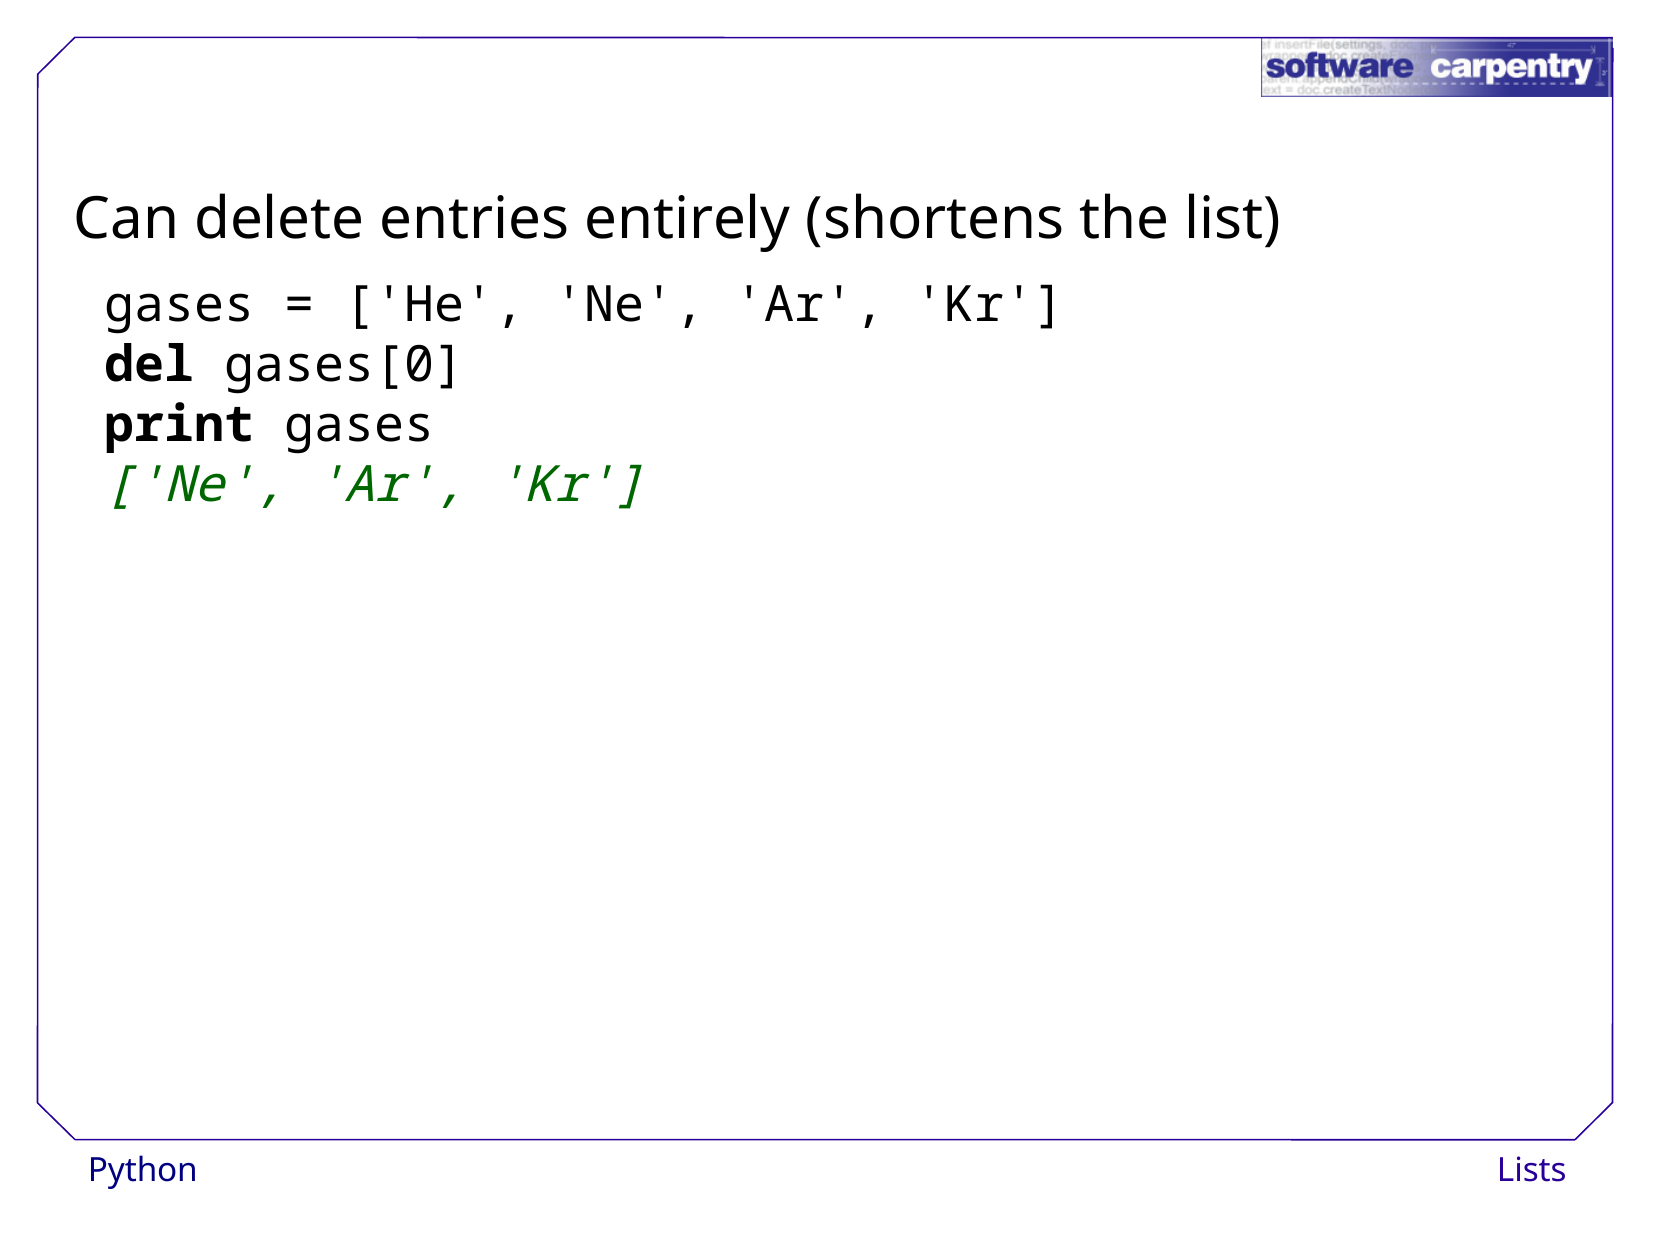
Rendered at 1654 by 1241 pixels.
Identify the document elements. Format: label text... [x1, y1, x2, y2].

picture [1261, 39, 1613, 97]
text_box gases = ['He', 'Ne', 'Ar', 'Kr'] del gases[0] print gases ['Ne', 'Ar', 'Kr'] [89, 263, 1512, 725]
text_box Can delete entries entirely (shortens the list) [58, 138, 1447, 259]
